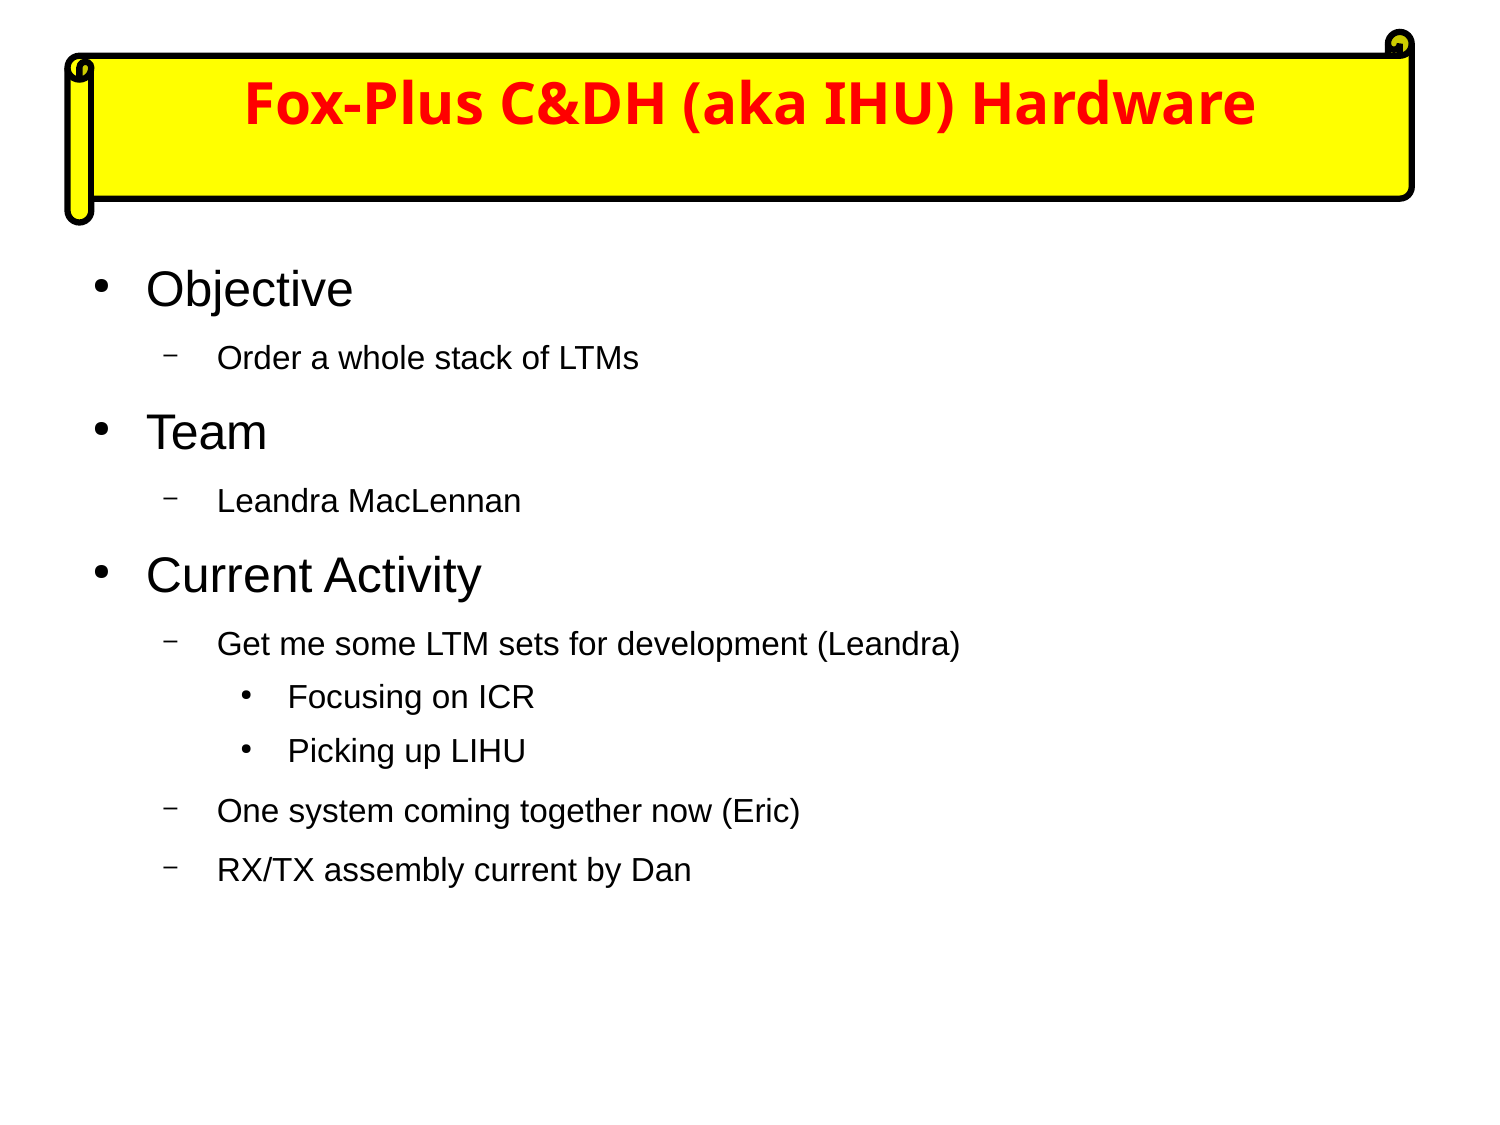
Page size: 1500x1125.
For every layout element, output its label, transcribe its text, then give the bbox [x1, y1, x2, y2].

list Objective Order a whole stack of LTMs Team Leandra MacLennan Current Activity Get me some LTM sets for development (Leandra) Focusing on ICR Picking up LIHU One system coming together now (Eric) RX/TX assembly current by Dan [75, 263, 1426, 916]
text_box Fox-Plus C&DH (aka IHU) Hardware [0, 58, 1500, 144]
text_box [67, 144, 1412, 223]
text_box [72, 31, 1412, 58]
